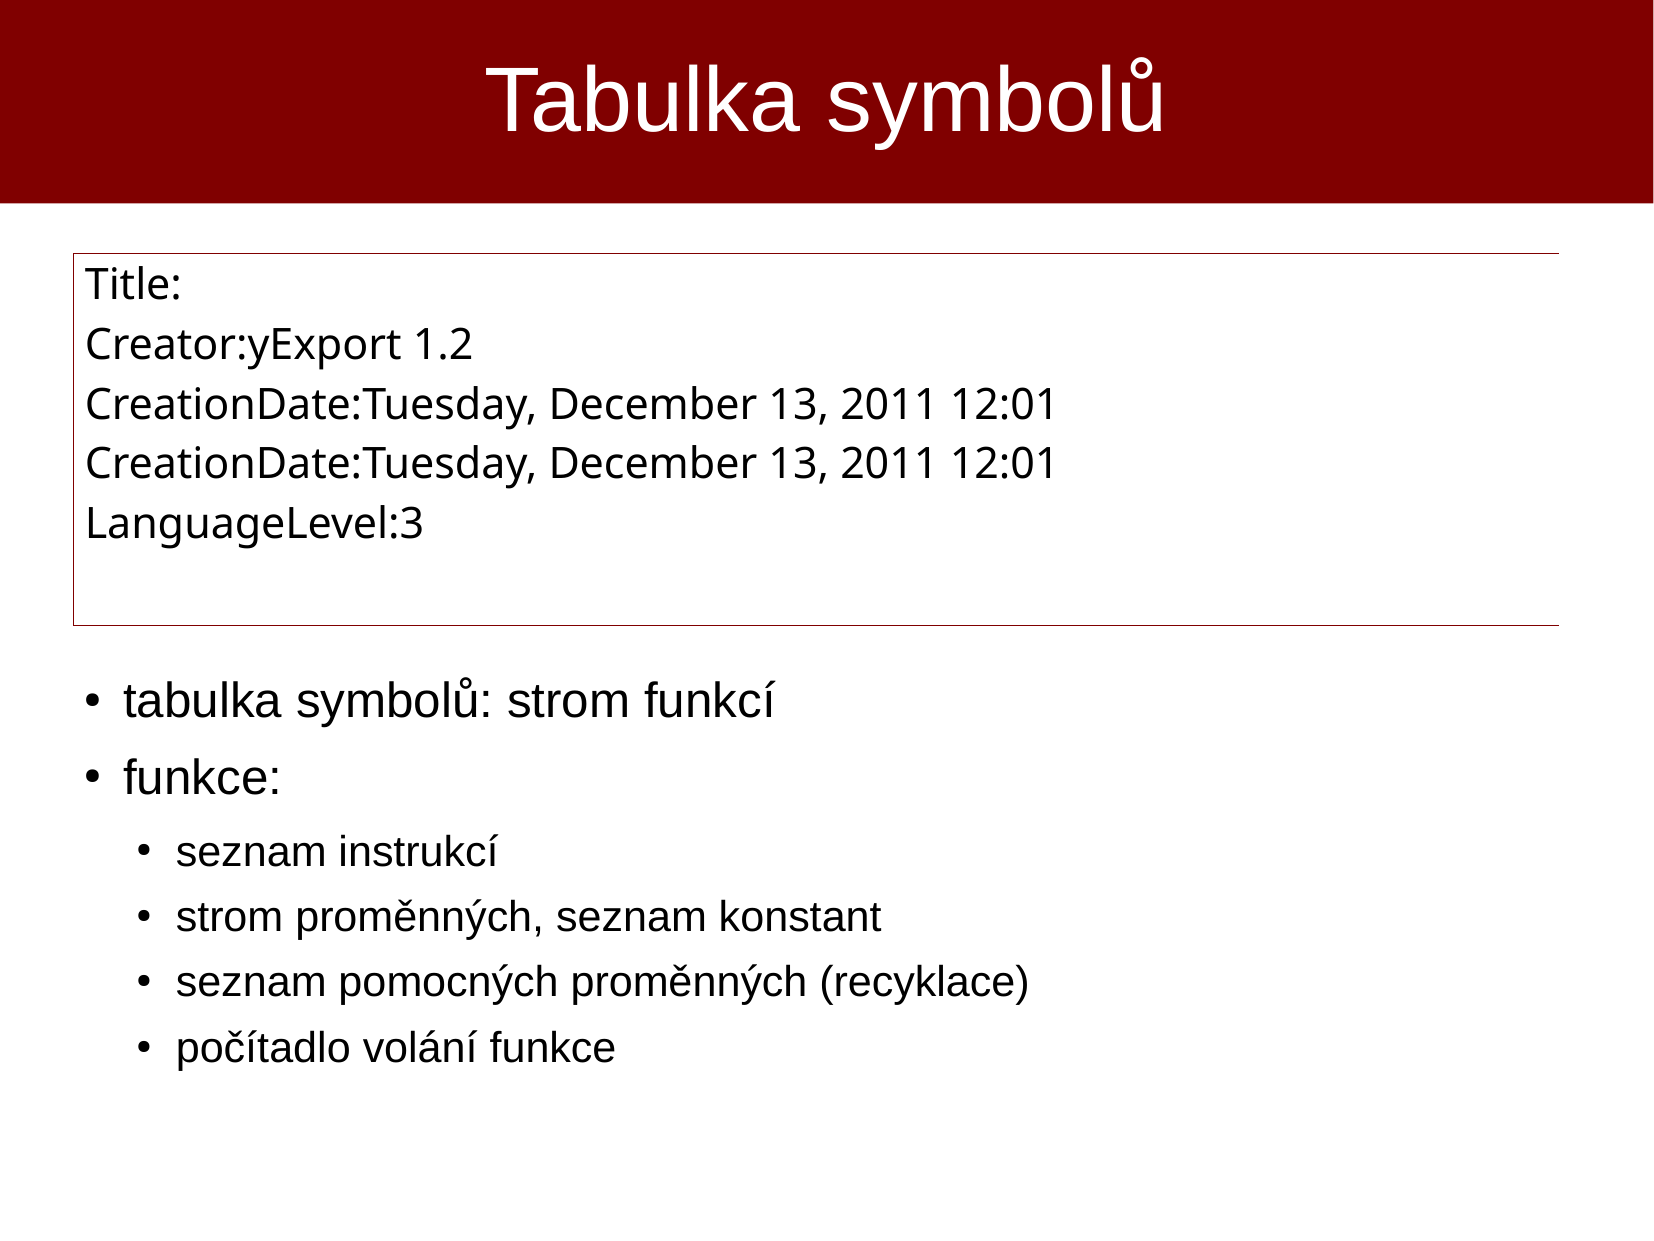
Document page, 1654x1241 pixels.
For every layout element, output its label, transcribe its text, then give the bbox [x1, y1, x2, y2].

title Tabulka symbolů [0, 0, 1654, 204]
list tabulka symbolů: strom funkcí funkce: seznam instrukcí strom proměnných, seznam konstant seznam pomocných proměnných (recyklace) počítadlo volání funkce [70, 673, 1594, 1073]
picture [70, 250, 1559, 626]
